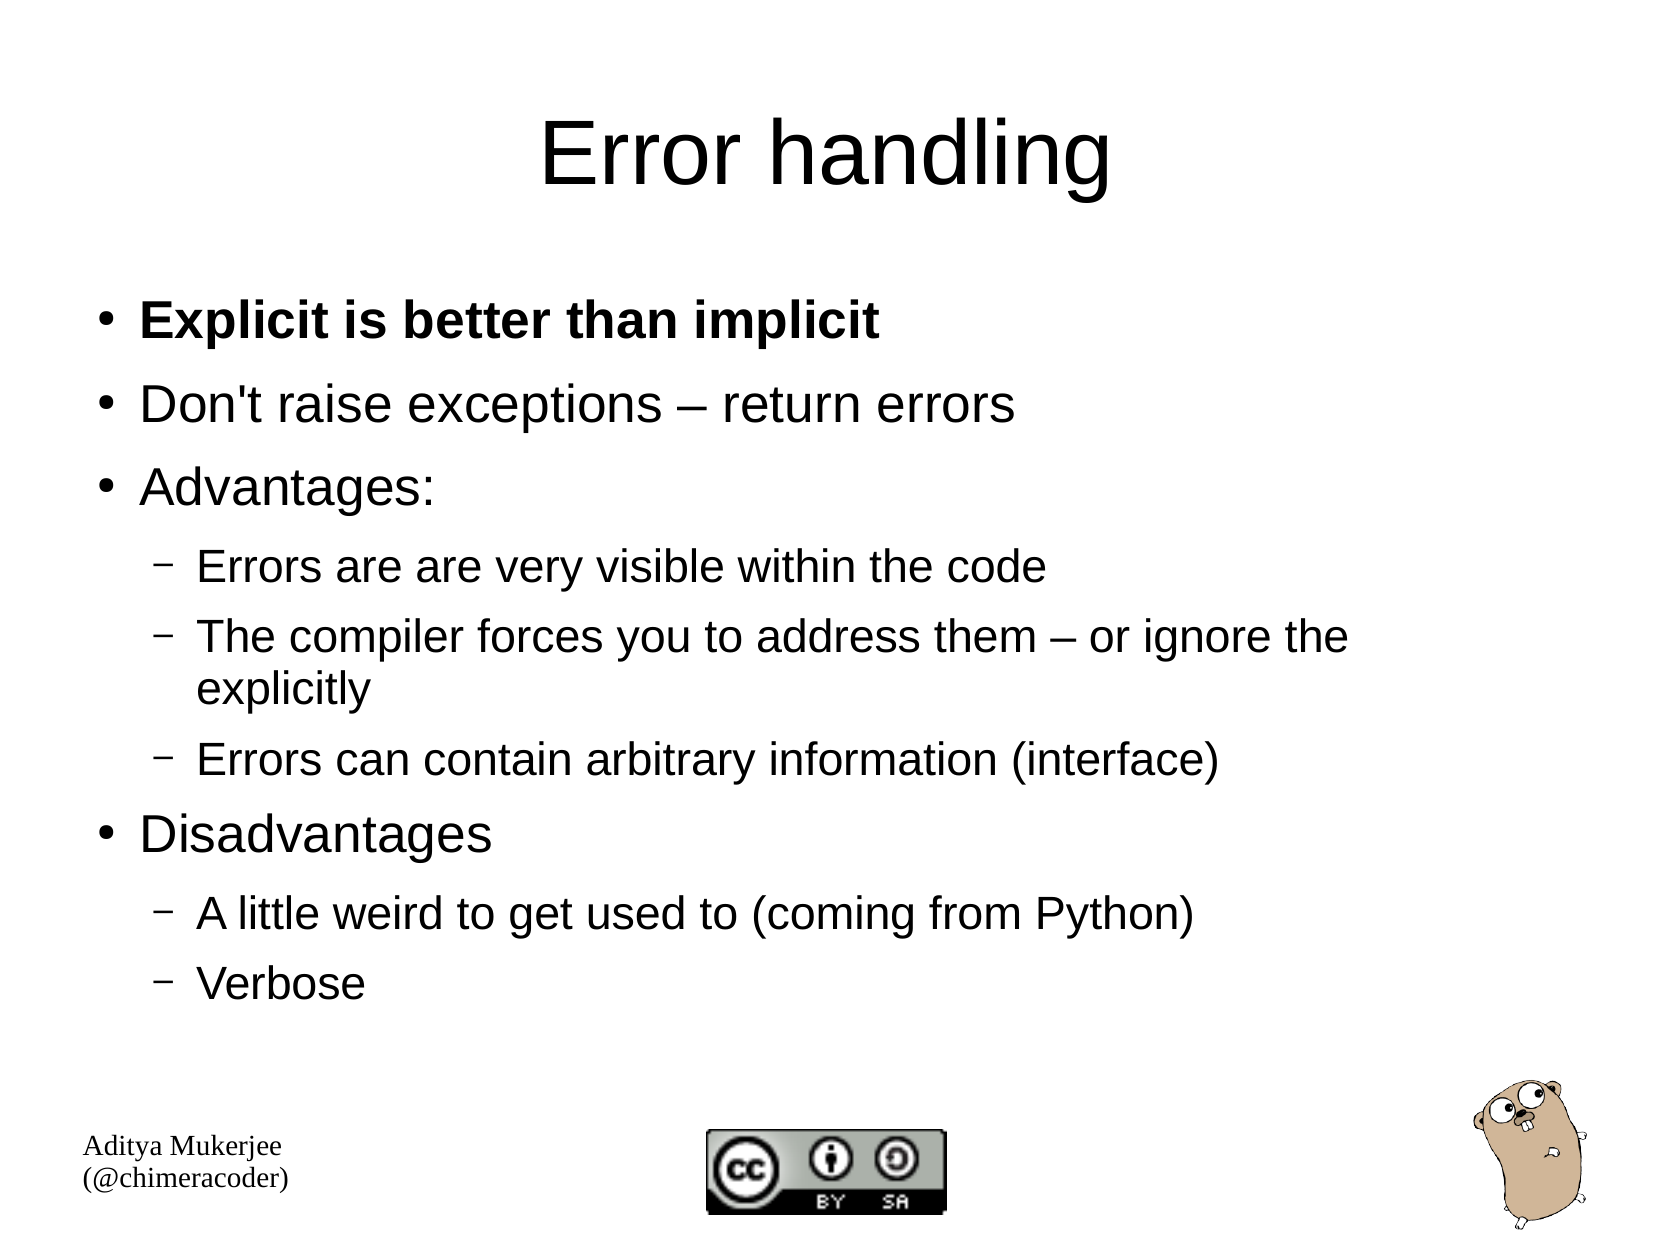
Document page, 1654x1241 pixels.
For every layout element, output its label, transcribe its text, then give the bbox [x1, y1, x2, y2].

list Explicit is better than implicit Don't raise exceptions – return errors Advantages: Errors are are very visible within the code The compiler forces you to address them – or ignore the explicitly Errors can contain arbitrary information (interface) Disadvantages A little weird to get used to (coming from Python) Verbose [82, 290, 1538, 1010]
picture [1455, 1079, 1606, 1230]
picture [706, 1129, 947, 1215]
title Error handling [82, 49, 1571, 257]
